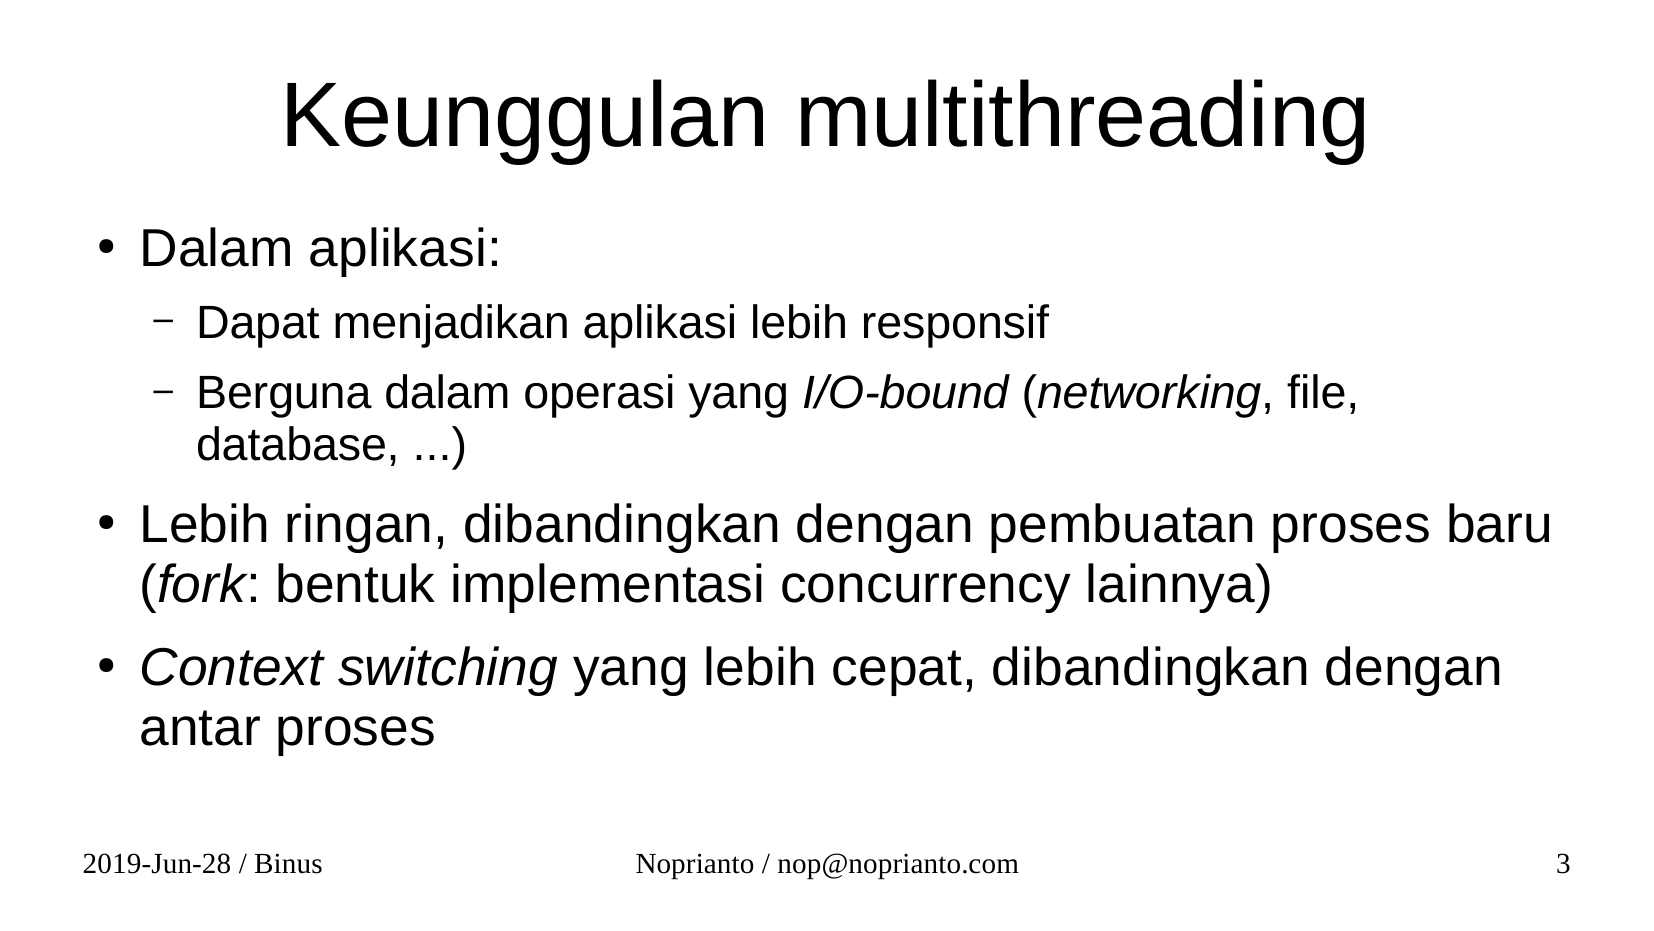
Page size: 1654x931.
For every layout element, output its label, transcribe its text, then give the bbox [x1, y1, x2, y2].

title Keunggulan multithreading [82, 37, 1571, 193]
list Dalam aplikasi: Dapat menjadikan aplikasi lebih responsif Berguna dalam operasi yang I/O-bound (networking, file, database, ...) Lebih ringan, dibandingkan dengan pembuatan proses baru (fork: bentuk implementasi concurrency lainnya) Context switching yang lebih cepat, dibandingkan dengan antar proses [82, 217, 1571, 758]
